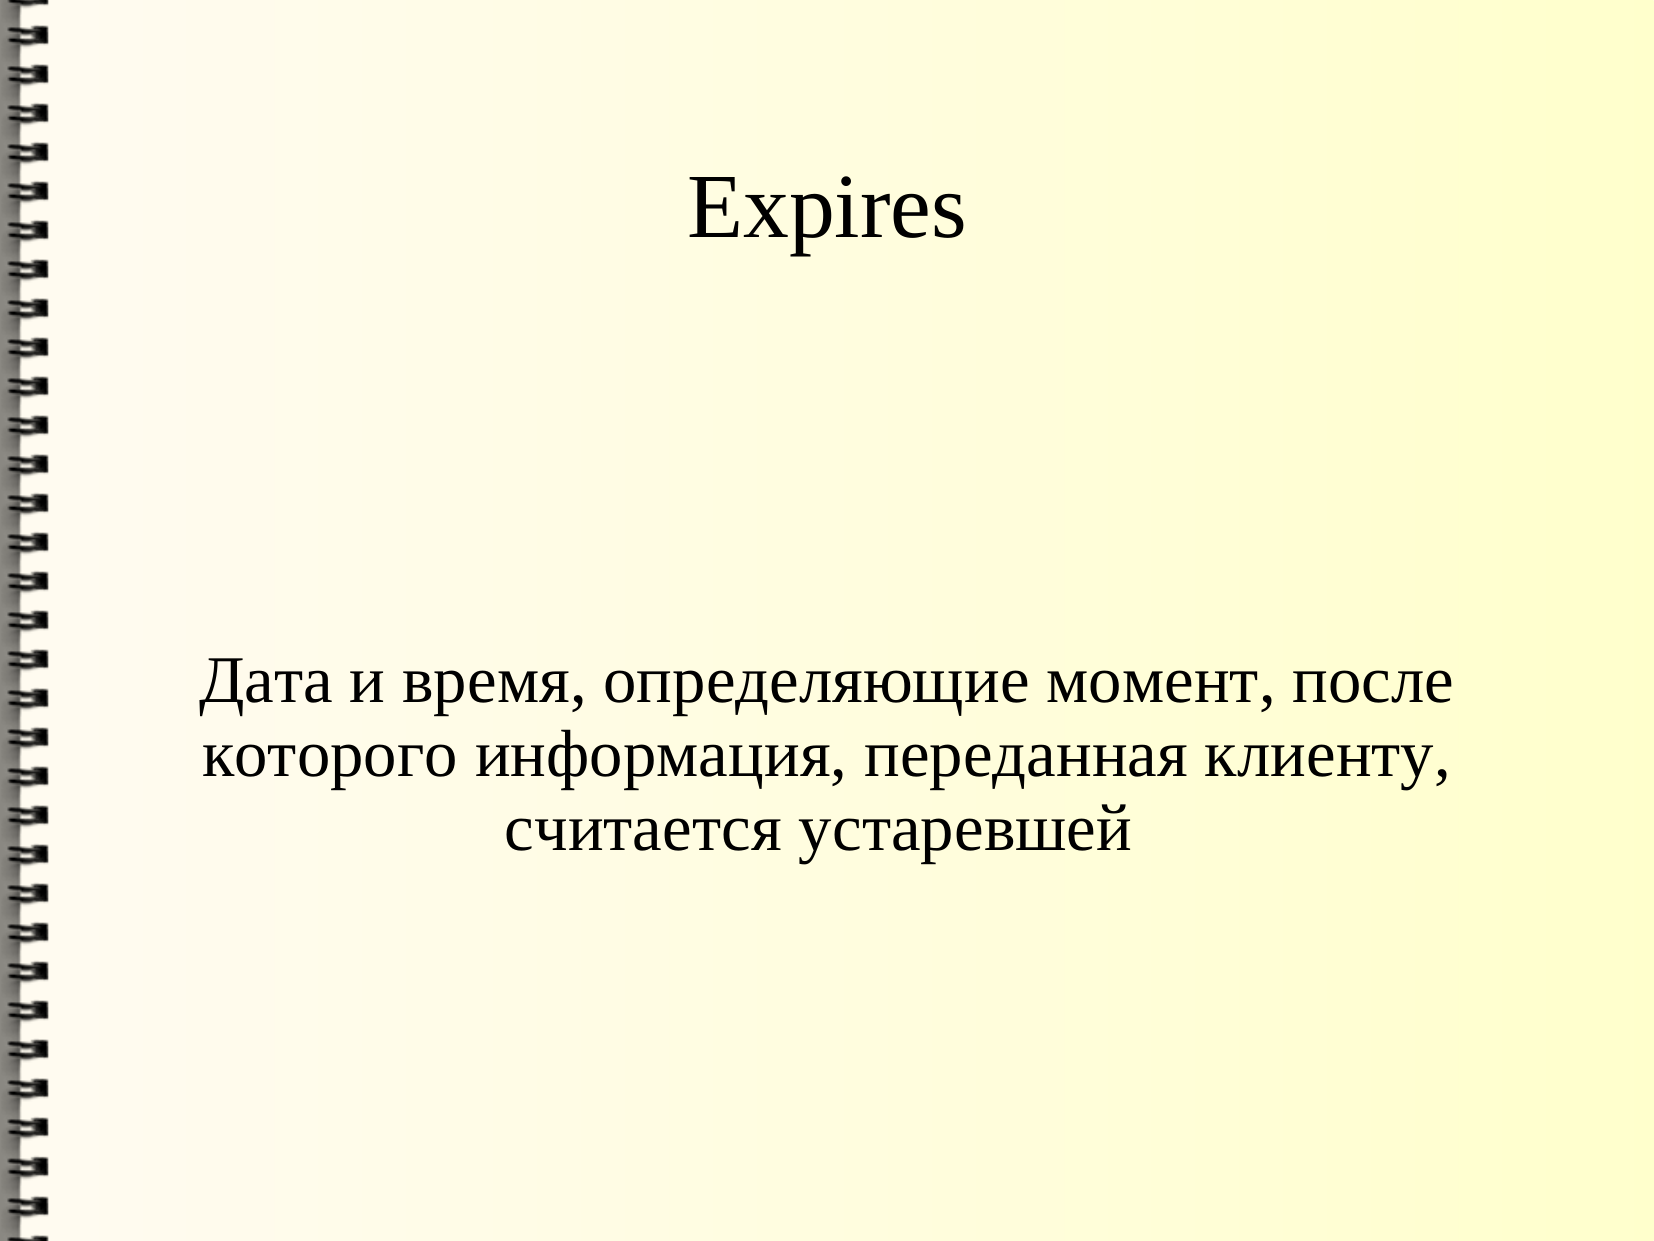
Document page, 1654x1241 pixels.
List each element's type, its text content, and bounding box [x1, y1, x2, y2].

title Expires [121, 102, 1534, 311]
subtitle Дата и время, определяющие момент, после которого информация, переданная клиенту, считается устаревшей [121, 344, 1534, 1164]
picture [0, 0, 1654, 1241]
